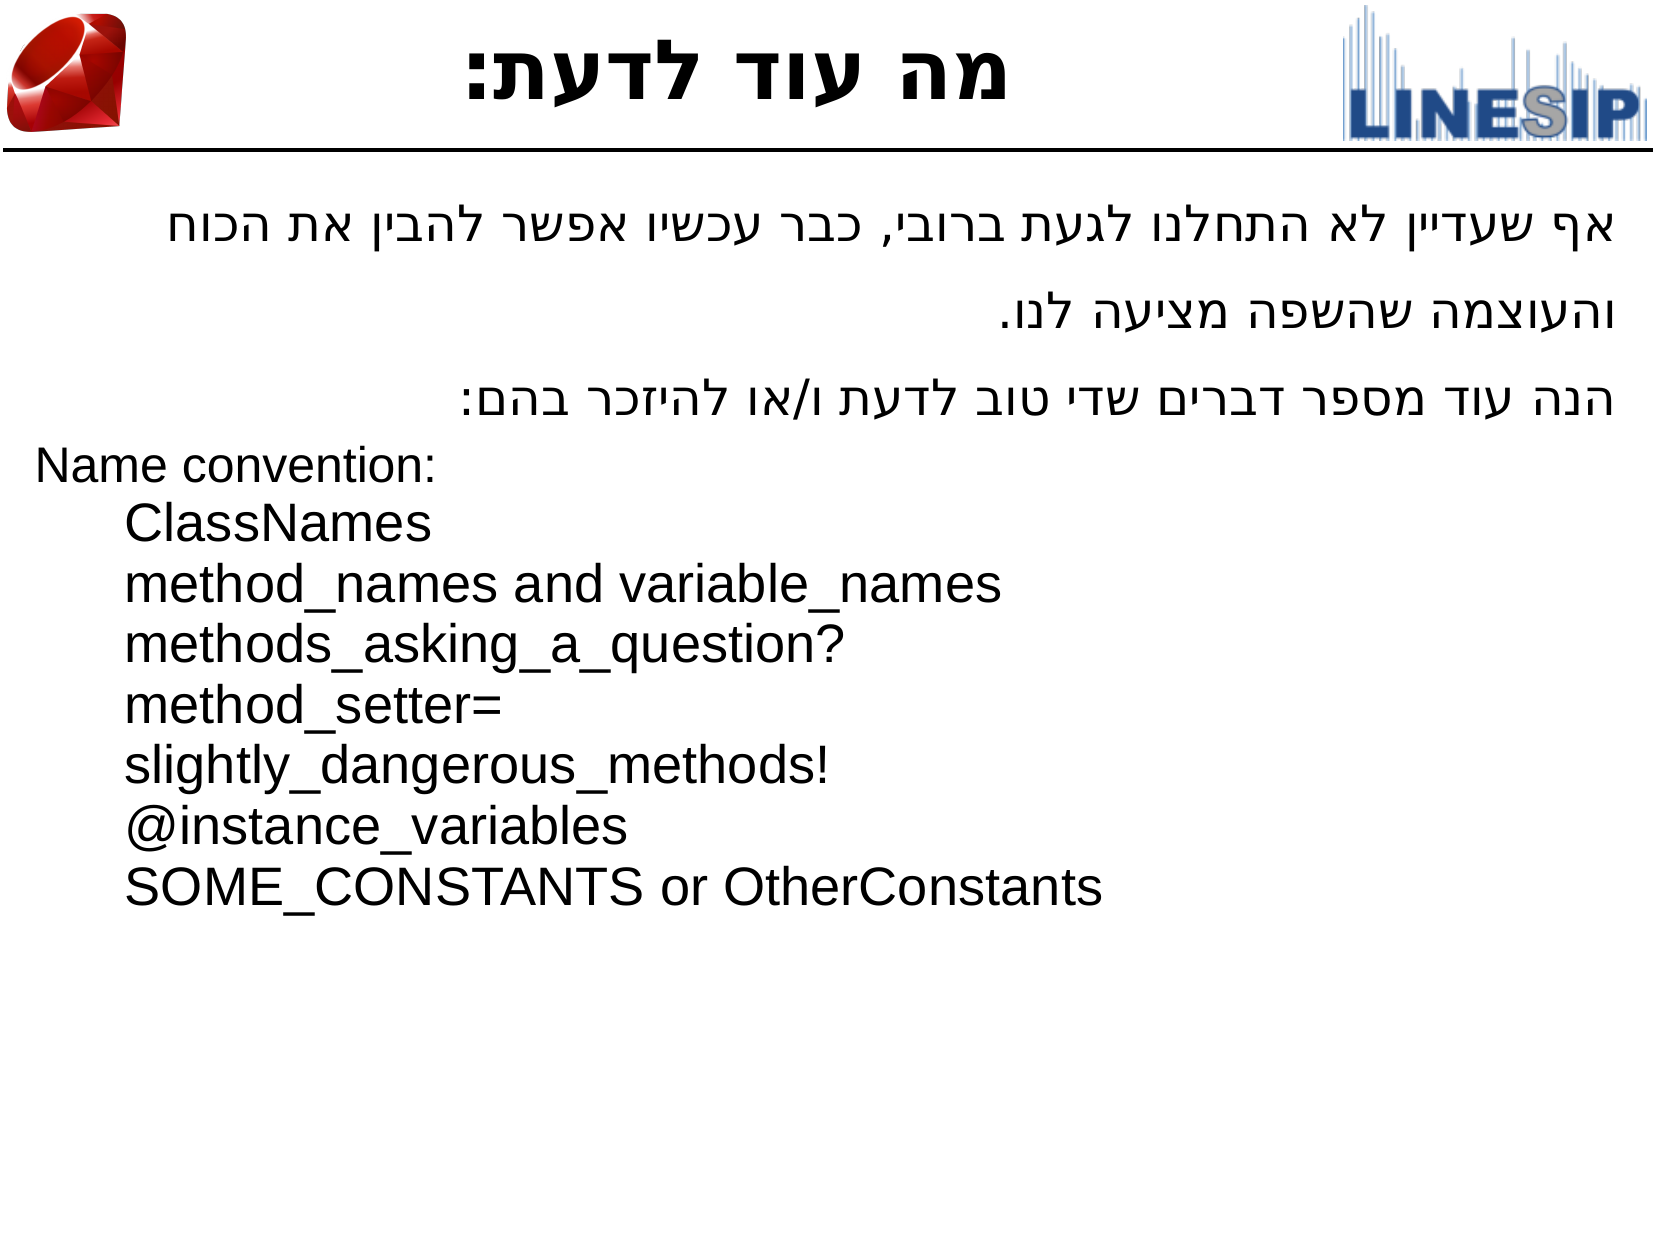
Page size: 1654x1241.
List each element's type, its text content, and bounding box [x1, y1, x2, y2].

picture [1343, 5, 1647, 141]
text_box אף שעדיין לא התחלנו לגעת ברובי, כבר עכשיו אפשר להבין את הכוח והעוצמה שהשפה מציעה לנו. הנה עוד מספר דברים שדי טוב לדעת ו/או להיזכר בהם: [19, 158, 1633, 406]
text_box Name convention: ClassNames method_names and variable_names methods_asking_a_question? method_setter= slightly_dangerous_methods! @instance_variables SOME_CONSTANTS or OtherConstants [19, 429, 1633, 925]
picture [5, 11, 126, 132]
text_box מה עוד לדעת: [124, 14, 1350, 131]
